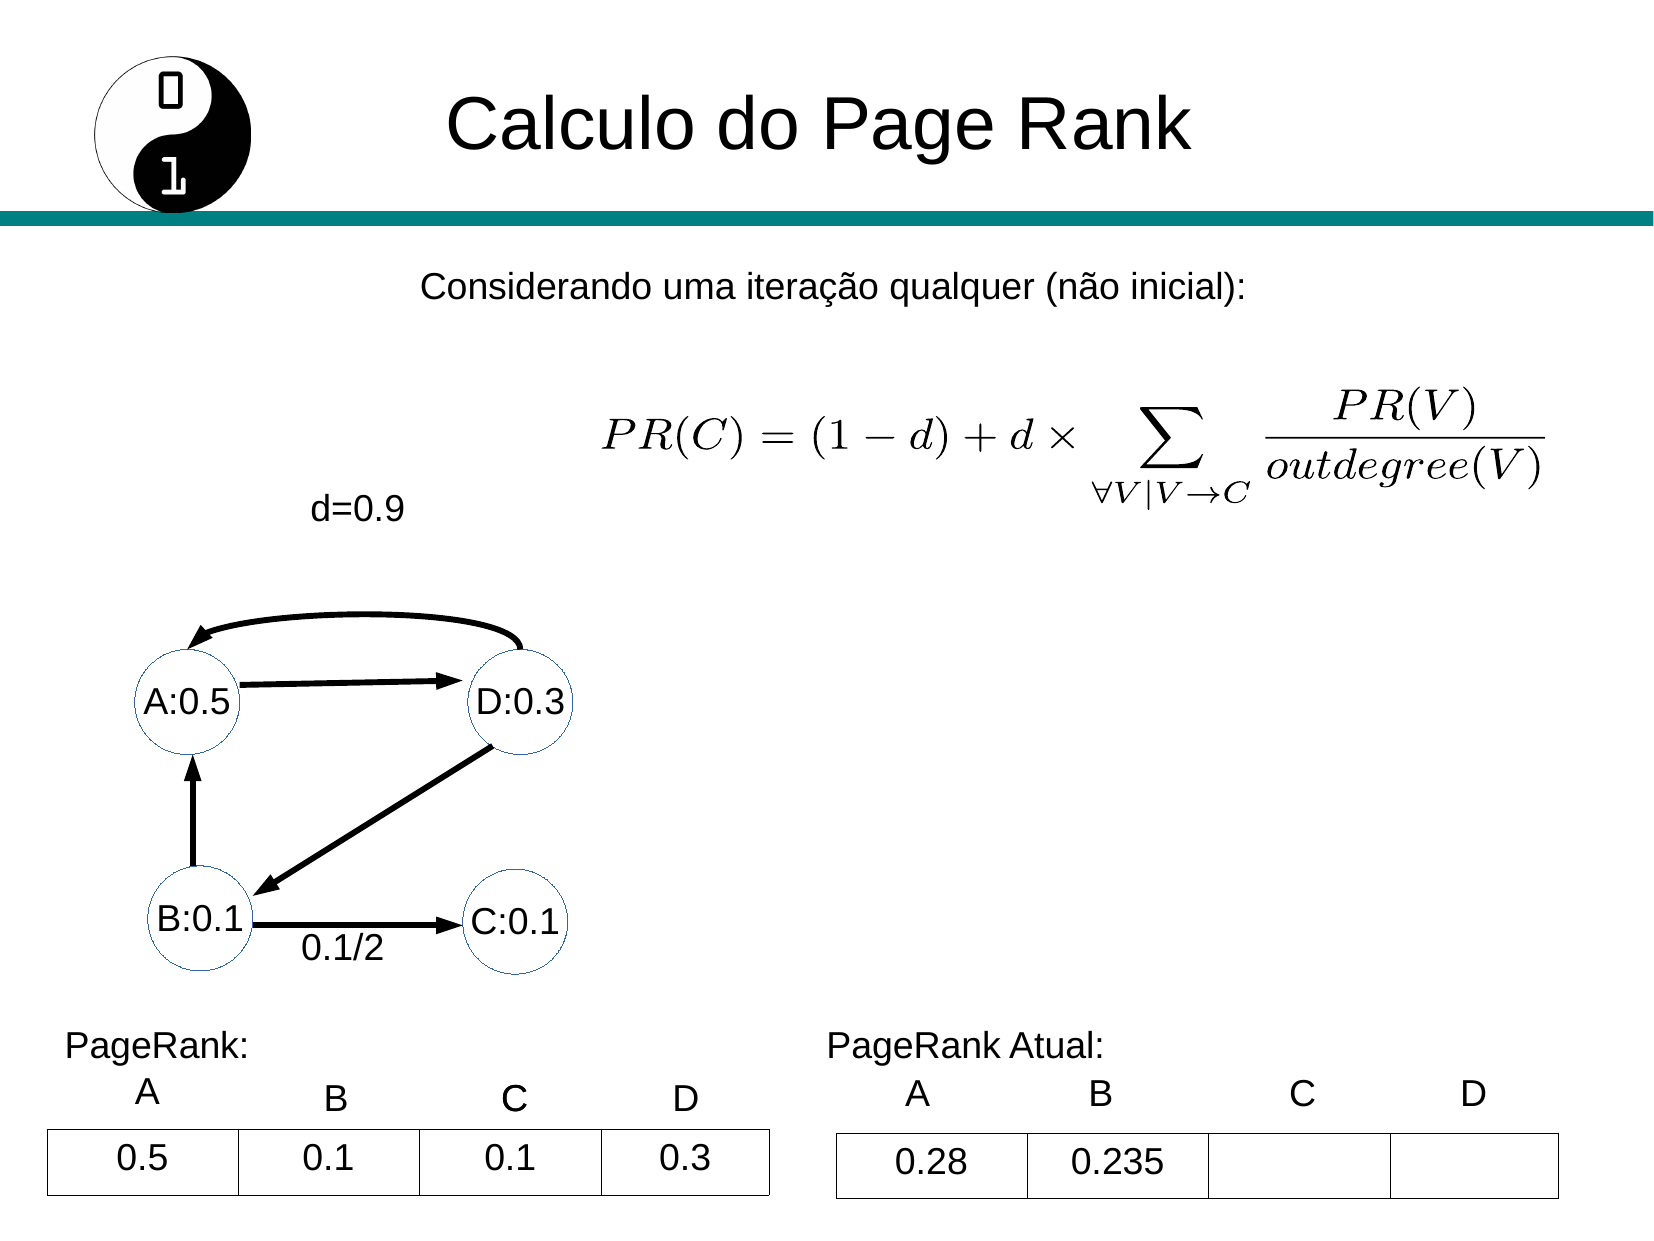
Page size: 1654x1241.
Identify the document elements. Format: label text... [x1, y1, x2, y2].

picture [94, 56, 251, 213]
text_box d=0.9 [295, 480, 421, 537]
text_box D [657, 1069, 713, 1127]
text_box B [1073, 1065, 1129, 1122]
text_box C [1274, 1065, 1329, 1122]
text_box PageRank: [49, 1017, 265, 1075]
text_box B:0.1 [147, 865, 253, 971]
text_box A [890, 1075, 946, 1122]
table_header 0.1 [239, 1130, 419, 1195]
text_box Considerando uma iteração qualquer (não inicial): [405, 258, 1262, 316]
text_box [599, 386, 1546, 511]
title Calculo do Page Rank [0, 19, 1654, 211]
table_header 0.1 [420, 1130, 601, 1195]
text_box A:0.5 [134, 649, 240, 755]
text_box C:0.1 [462, 869, 568, 975]
text_box B [309, 1069, 364, 1127]
table_header 0.28 [837, 1134, 1027, 1198]
text_box 0.1/2 [286, 919, 400, 976]
table_header [1209, 1134, 1390, 1198]
table_header 0.235 [1028, 1134, 1208, 1198]
text_box C [486, 1069, 541, 1127]
text_box A [120, 1075, 175, 1121]
text_box PageRank Atual: [811, 1017, 1120, 1075]
table_header 0.5 [48, 1130, 238, 1195]
table_header 0.3 [602, 1130, 769, 1195]
table_header [1391, 1134, 1558, 1198]
text_box D [1445, 1065, 1501, 1122]
text_box D:0.3 [467, 649, 573, 755]
